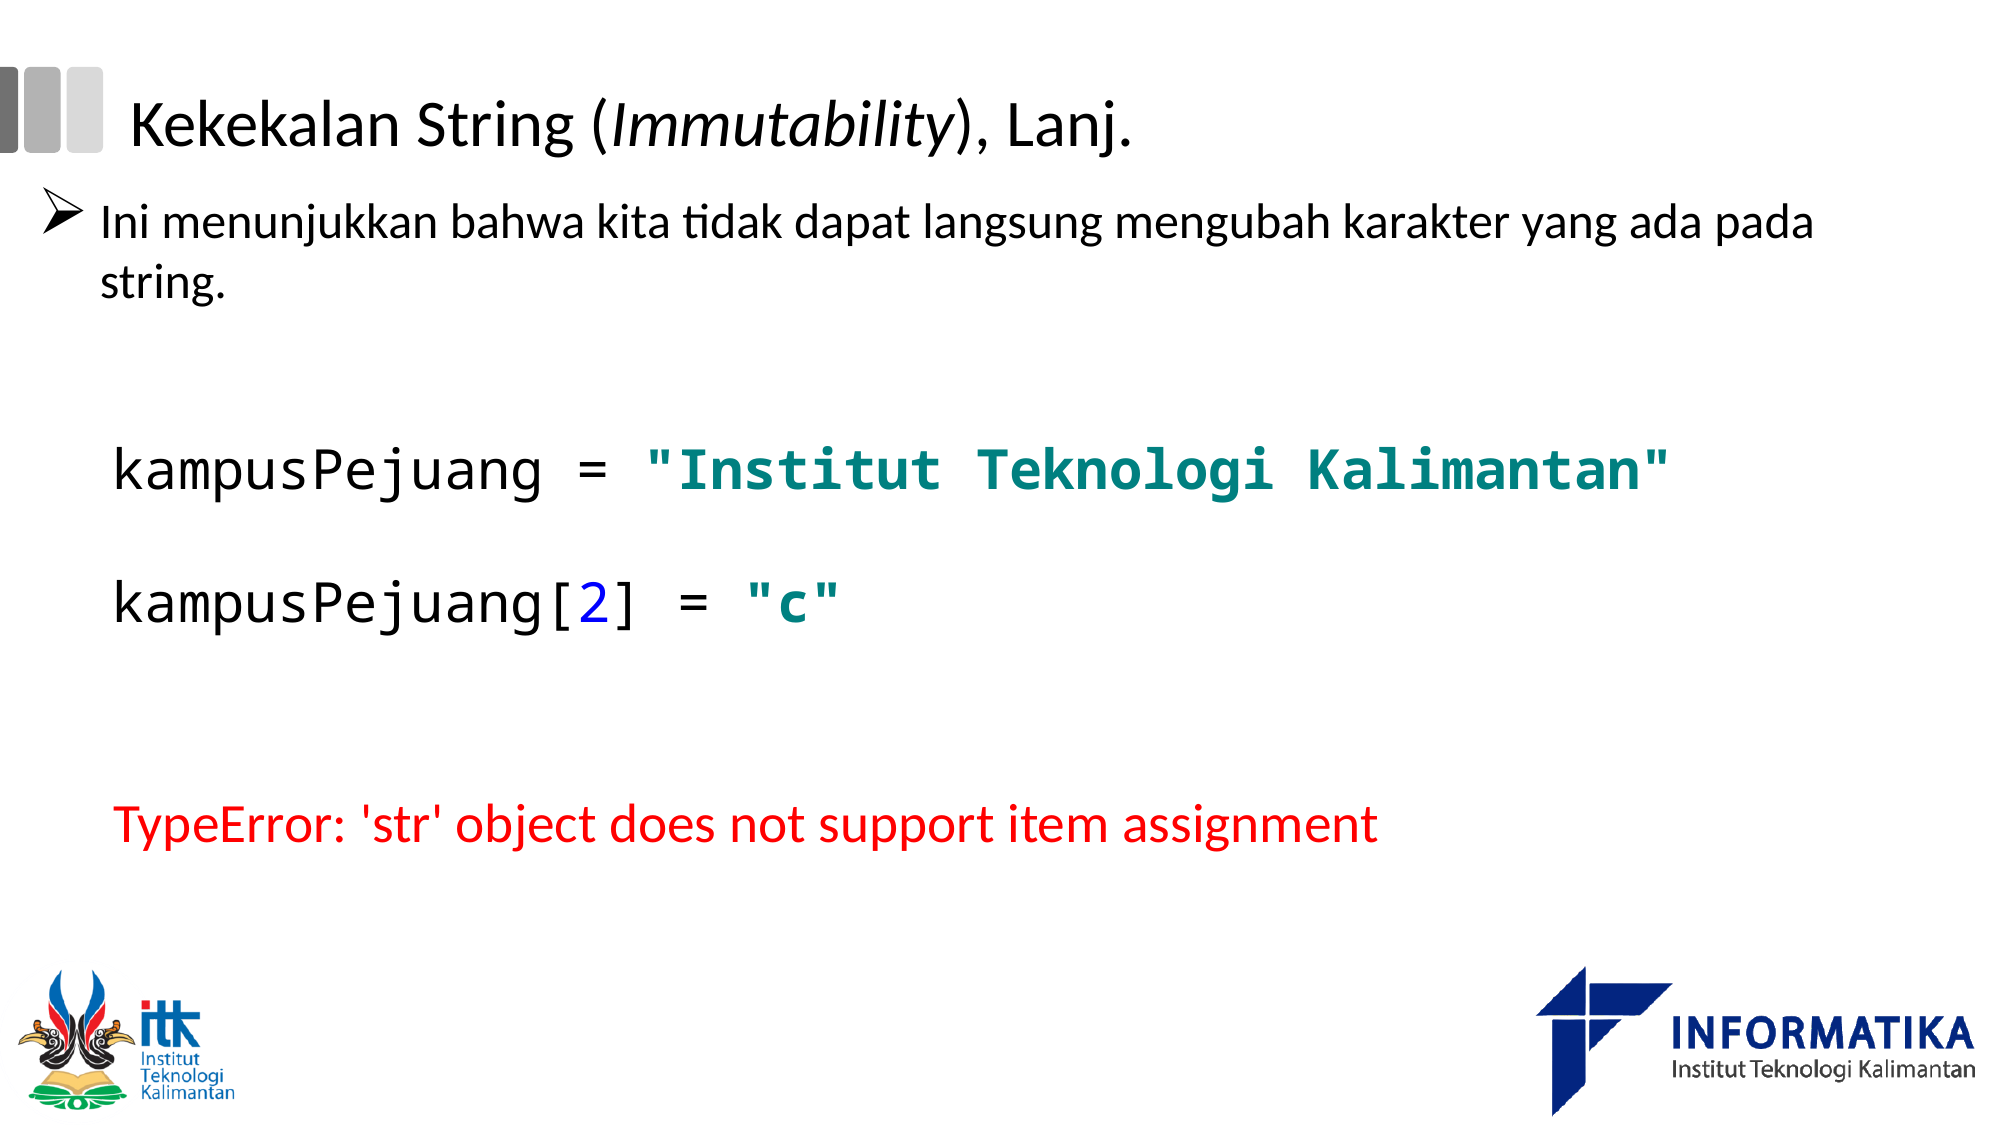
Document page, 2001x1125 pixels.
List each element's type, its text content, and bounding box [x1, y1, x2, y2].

title Kekekalan String (Immutability), Lanj. [110, 68, 1836, 160]
text_box TypeError: 'str' object does not support item assignment [98, 780, 1396, 862]
picture [1534, 965, 1976, 1118]
text_box Ini menunjukkan bahwa kita tidak dapat langsung mengubah karakter yang ada pada string. [22, 181, 1965, 317]
text_box kampusPejuang = "Institut Teknologi Kalimantan" kampusPejuang[2] = "c" [91, 424, 1913, 644]
picture [0, 935, 253, 1125]
